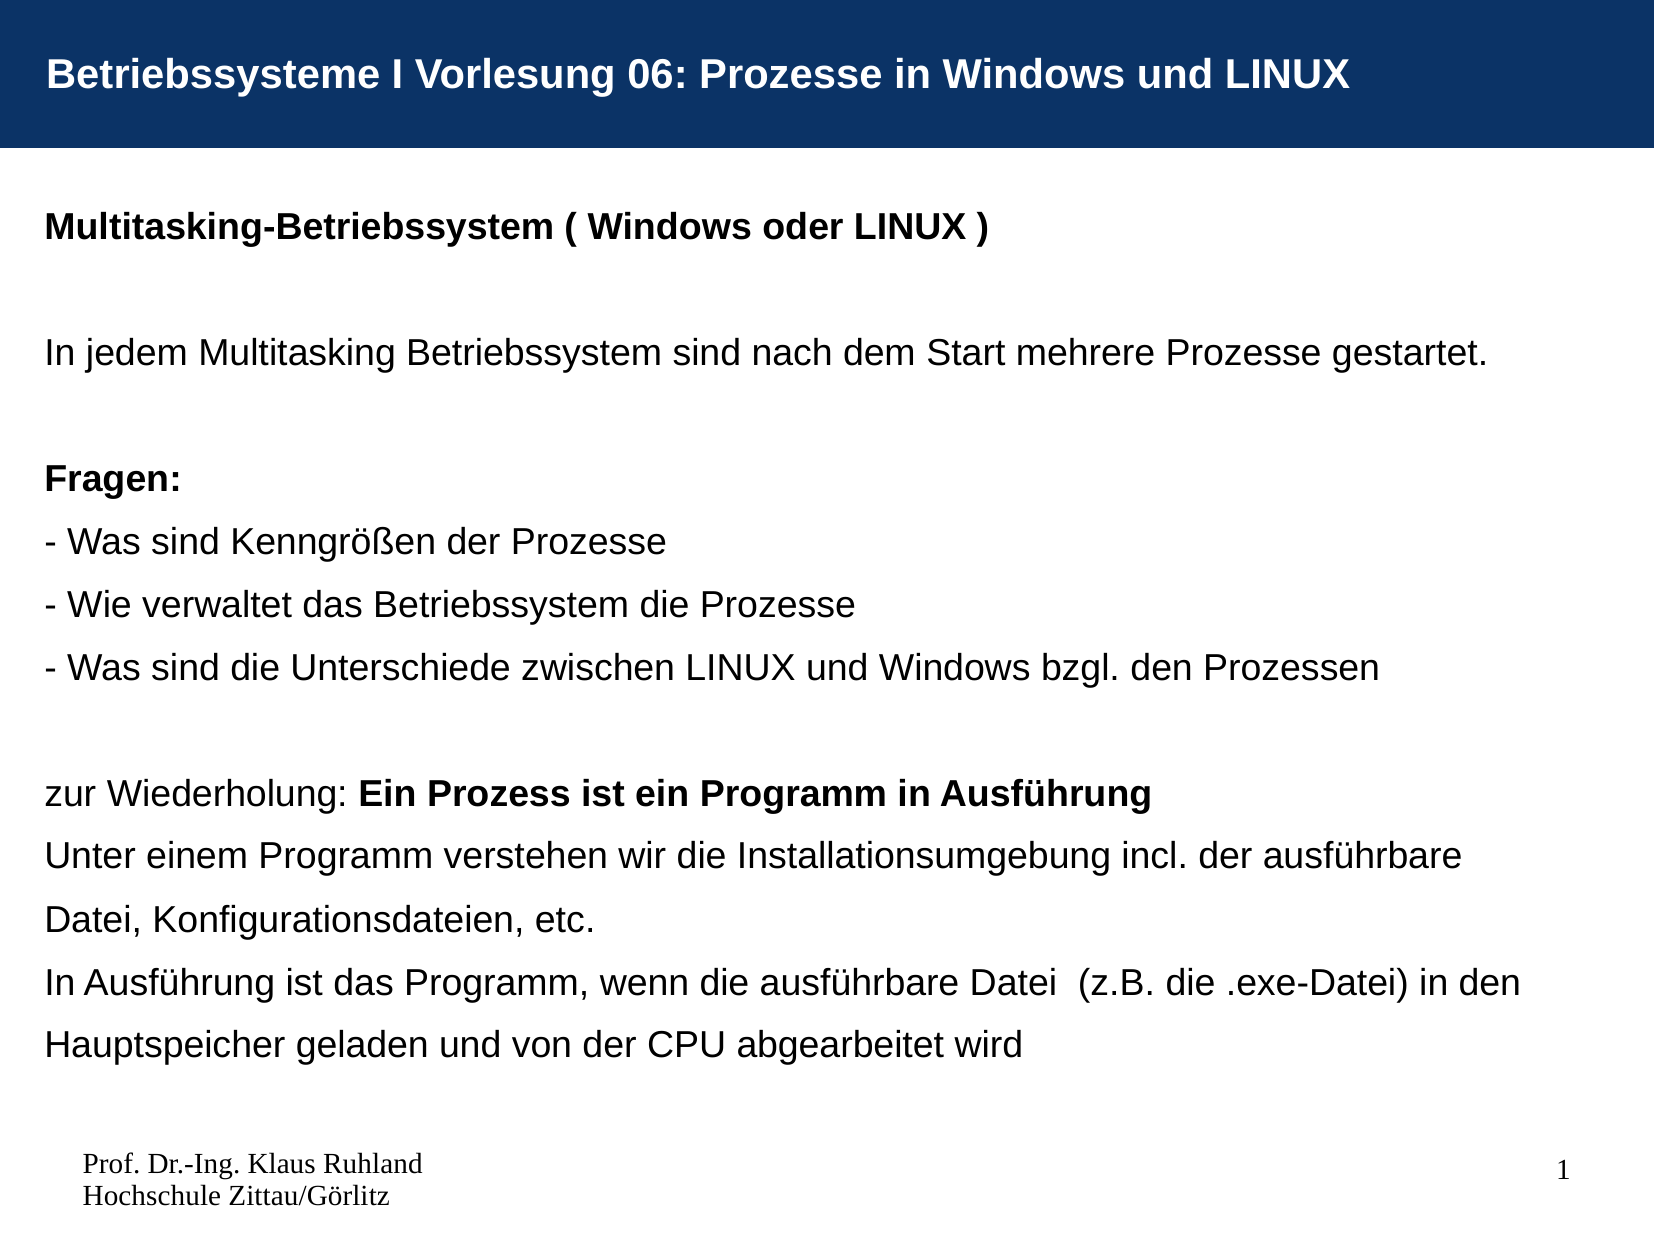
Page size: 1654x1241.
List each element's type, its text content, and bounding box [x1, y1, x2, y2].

text_box Multitasking-Betriebssystem ( Windows oder LINUX ) In jedem Multitasking Betriebssystem sind nach dem Start mehrere Prozesse gestartet. Fragen: - Was sind Kenngrößen der Prozesse - Wie verwaltet das Betriebssystem die Prozesse - Was sind die Unterschiede zwischen LINUX und Windows bzgl. den Prozessen zur Wiederholung: Ein Prozess ist ein Programm in Ausführung Unter einem Programm verstehen wir die Installationsumgebung incl. der ausführbare Datei, Konfigurationsdateien, etc. In Ausführung ist das Programm, wenn die ausführbare Datei (z.B. die .exe-Datei) in den Hauptspeicher geladen und von der CPU abgearbeitet wird [29, 177, 1565, 1074]
